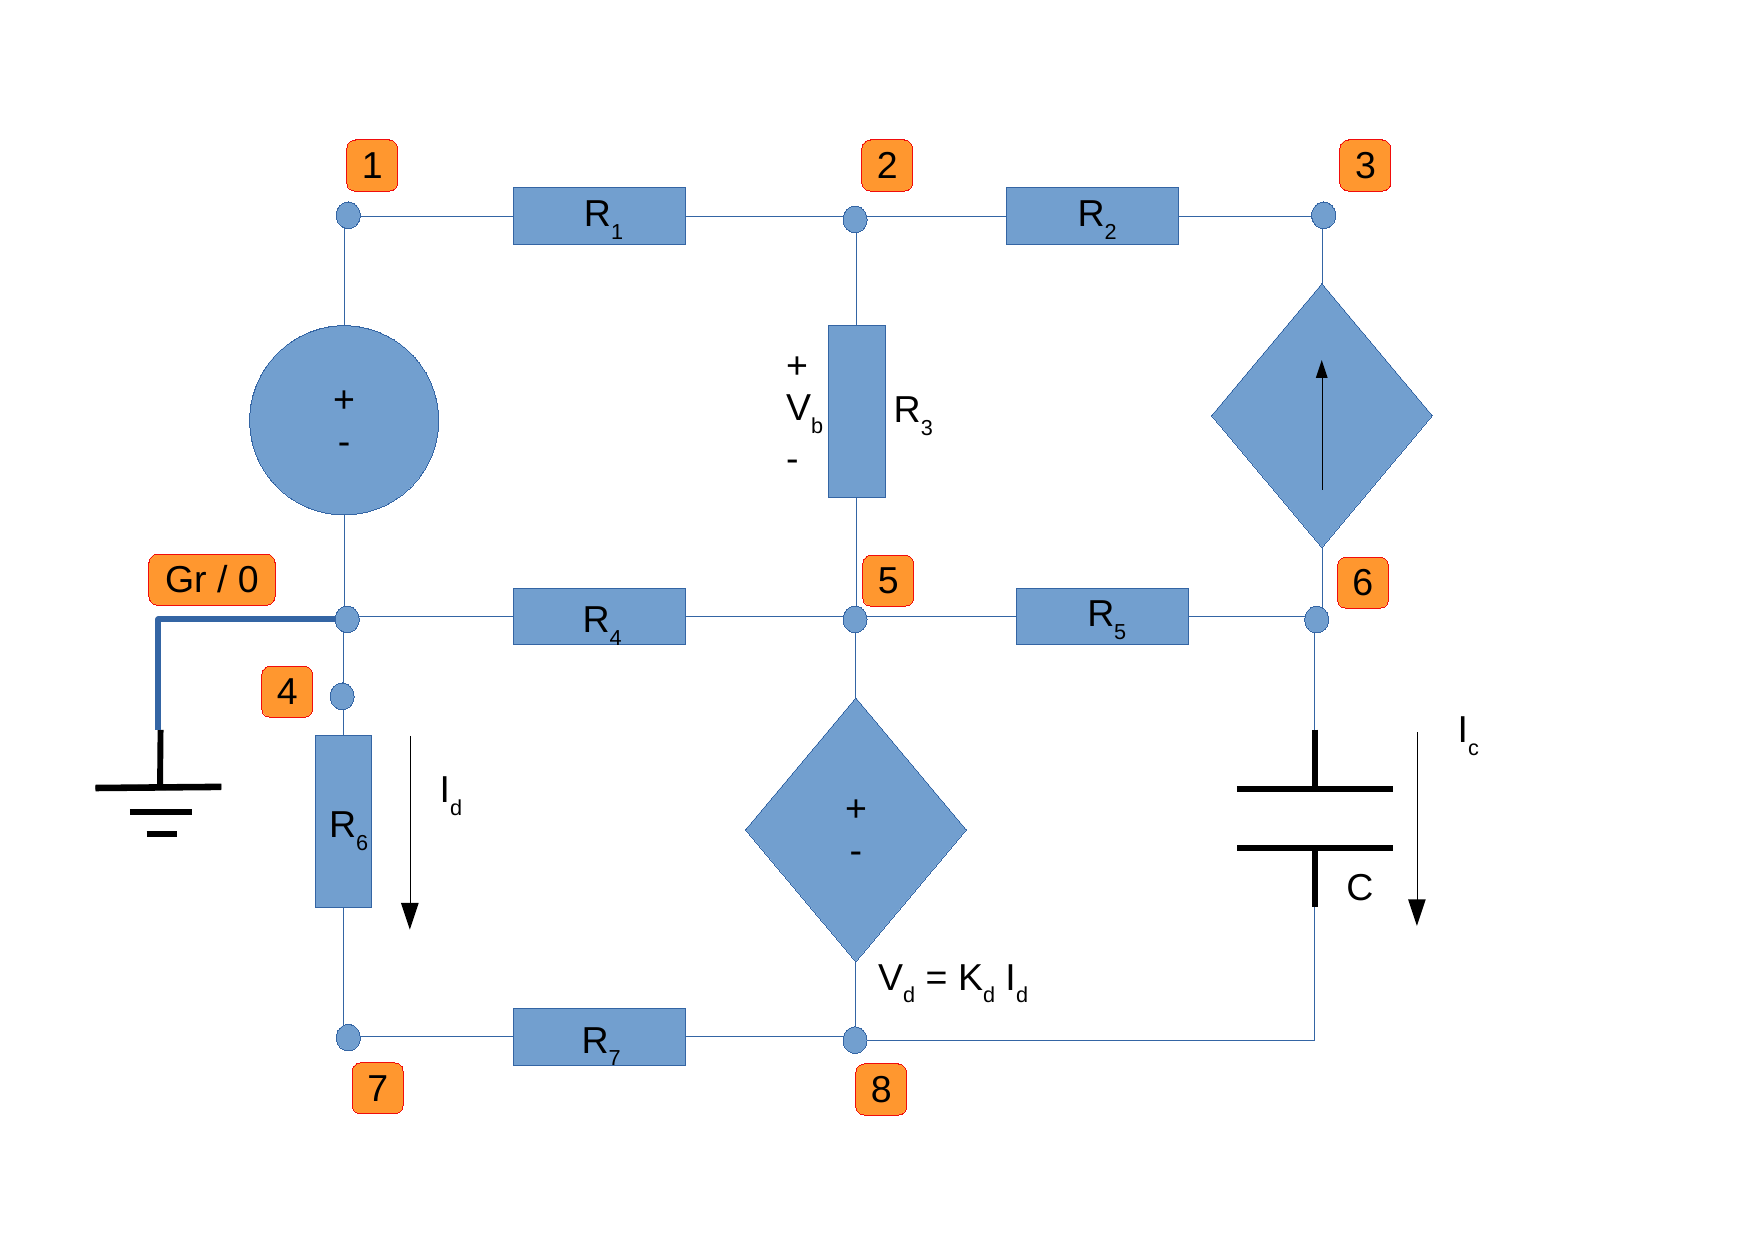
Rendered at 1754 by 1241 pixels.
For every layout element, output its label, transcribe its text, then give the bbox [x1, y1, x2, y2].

text_box 3 [1339, 139, 1391, 192]
text_box 4 [261, 666, 313, 718]
text_box R6 [411, 796, 424, 911]
text_box R3 [879, 381, 948, 451]
text_box R1 [569, 185, 646, 252]
text_box [330, 682, 355, 710]
text_box 2 [861, 139, 913, 192]
text_box Ic [1442, 701, 1665, 816]
text_box [843, 206, 868, 233]
text_box [1311, 201, 1336, 229]
text_box [335, 606, 360, 633]
text_box R2 [1062, 185, 1152, 252]
text_box [828, 325, 886, 498]
text_box 1 [346, 139, 398, 192]
text_box [513, 187, 569, 245]
text_box Gr / 0 [148, 554, 276, 606]
text_box [1006, 187, 1062, 245]
text_box [336, 1024, 361, 1051]
text_box 7 [352, 1062, 404, 1114]
text_box [513, 1008, 686, 1066]
text_box 8 [855, 1064, 907, 1116]
text_box [1152, 187, 1179, 245]
text_box [513, 588, 686, 645]
text_box [1155, 588, 1189, 645]
text_box [1211, 283, 1433, 548]
text_box + Vb - [771, 337, 838, 488]
text_box [843, 1026, 868, 1054]
text_box [646, 187, 686, 245]
text_box Id [424, 761, 614, 949]
text_box + - [745, 697, 967, 962]
text_box [1304, 606, 1329, 633]
text_box R5 [1072, 585, 1155, 654]
text_box R4 [567, 591, 649, 658]
text_box + - [249, 325, 439, 515]
text_box [1016, 588, 1072, 645]
text_box R6 [314, 796, 410, 911]
text_box [315, 735, 372, 796]
text_box R7 [566, 1012, 647, 1078]
text_box Vd = Kd Id [863, 948, 1194, 1064]
text_box [843, 606, 868, 633]
text_box C [1331, 858, 1405, 921]
text_box 6 [1337, 557, 1389, 609]
text_box [336, 201, 361, 229]
